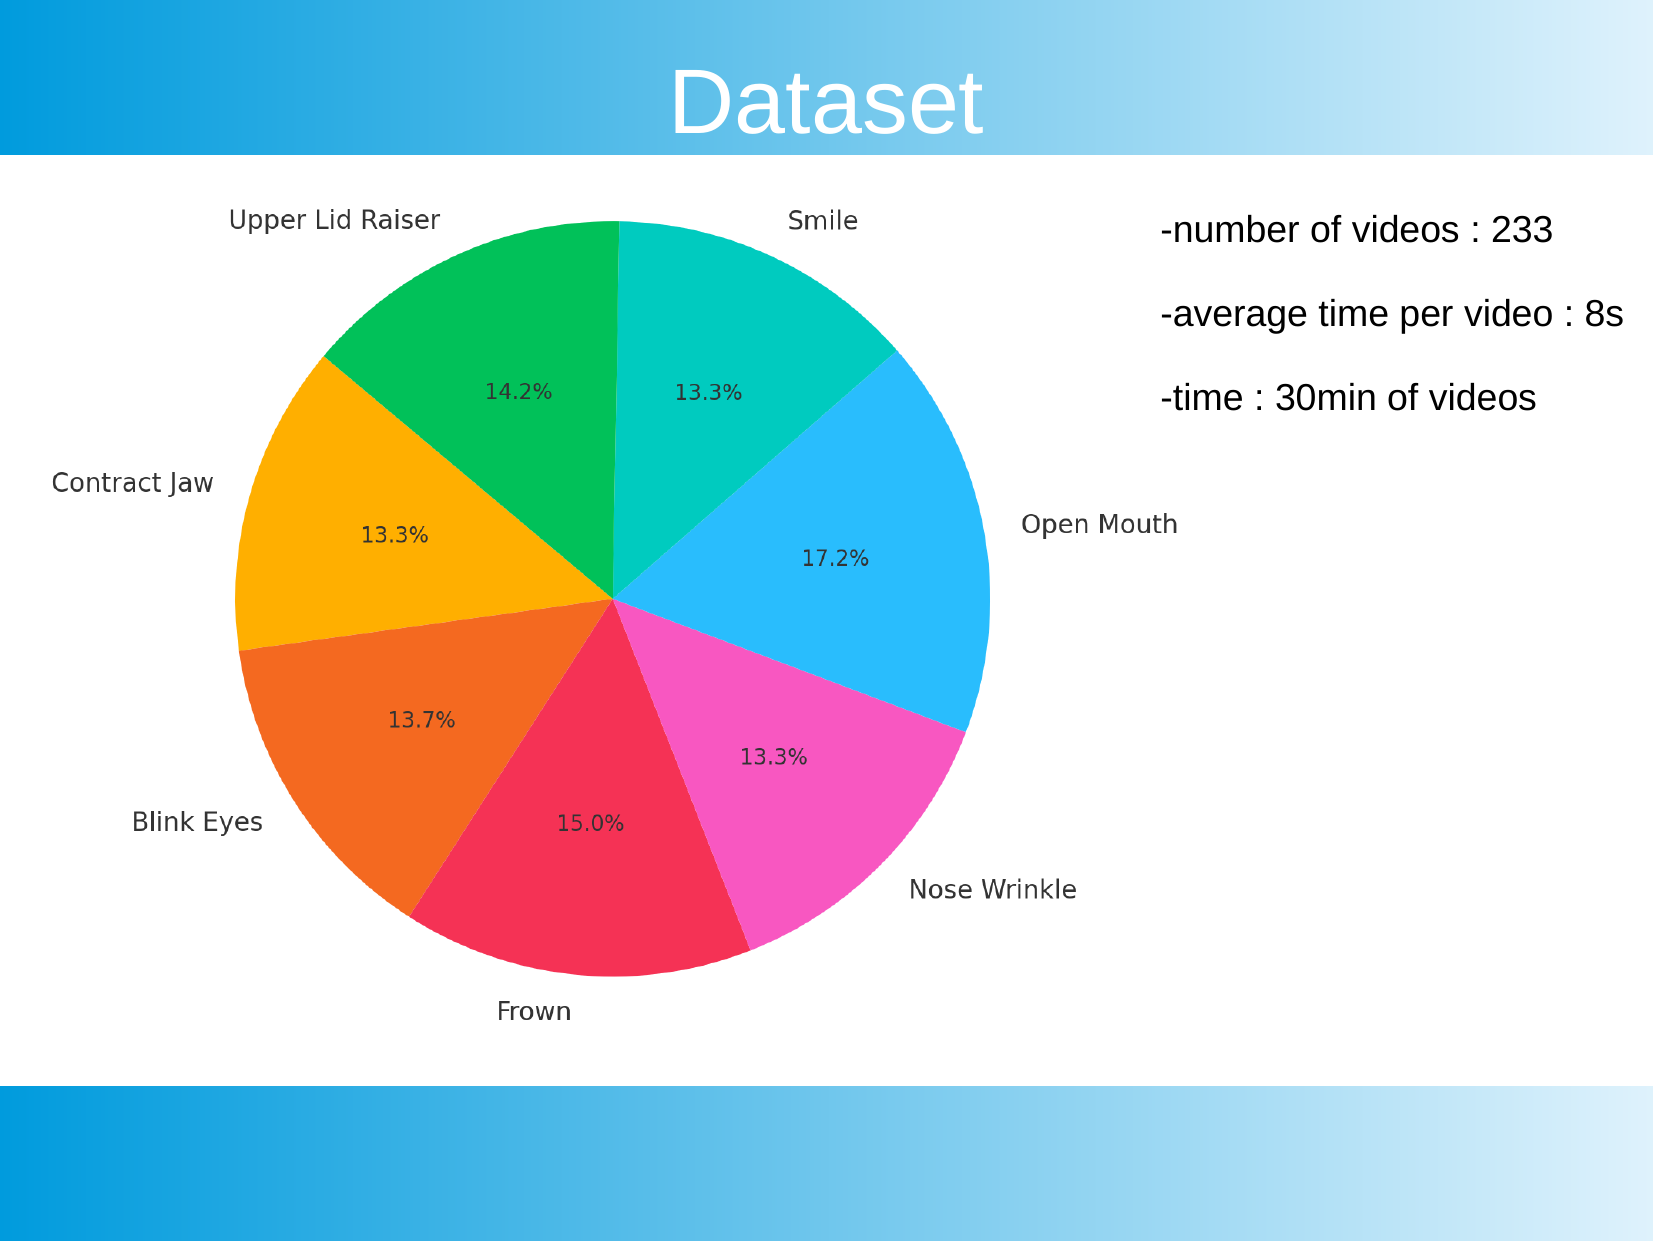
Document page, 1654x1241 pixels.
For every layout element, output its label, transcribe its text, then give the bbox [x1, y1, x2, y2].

text_box -number of videos : 233 -average time per video : 8s -time : 30min of videos [1145, 200, 1654, 594]
picture [0, 188, 1224, 1040]
title Dataset [82, 49, 1571, 155]
